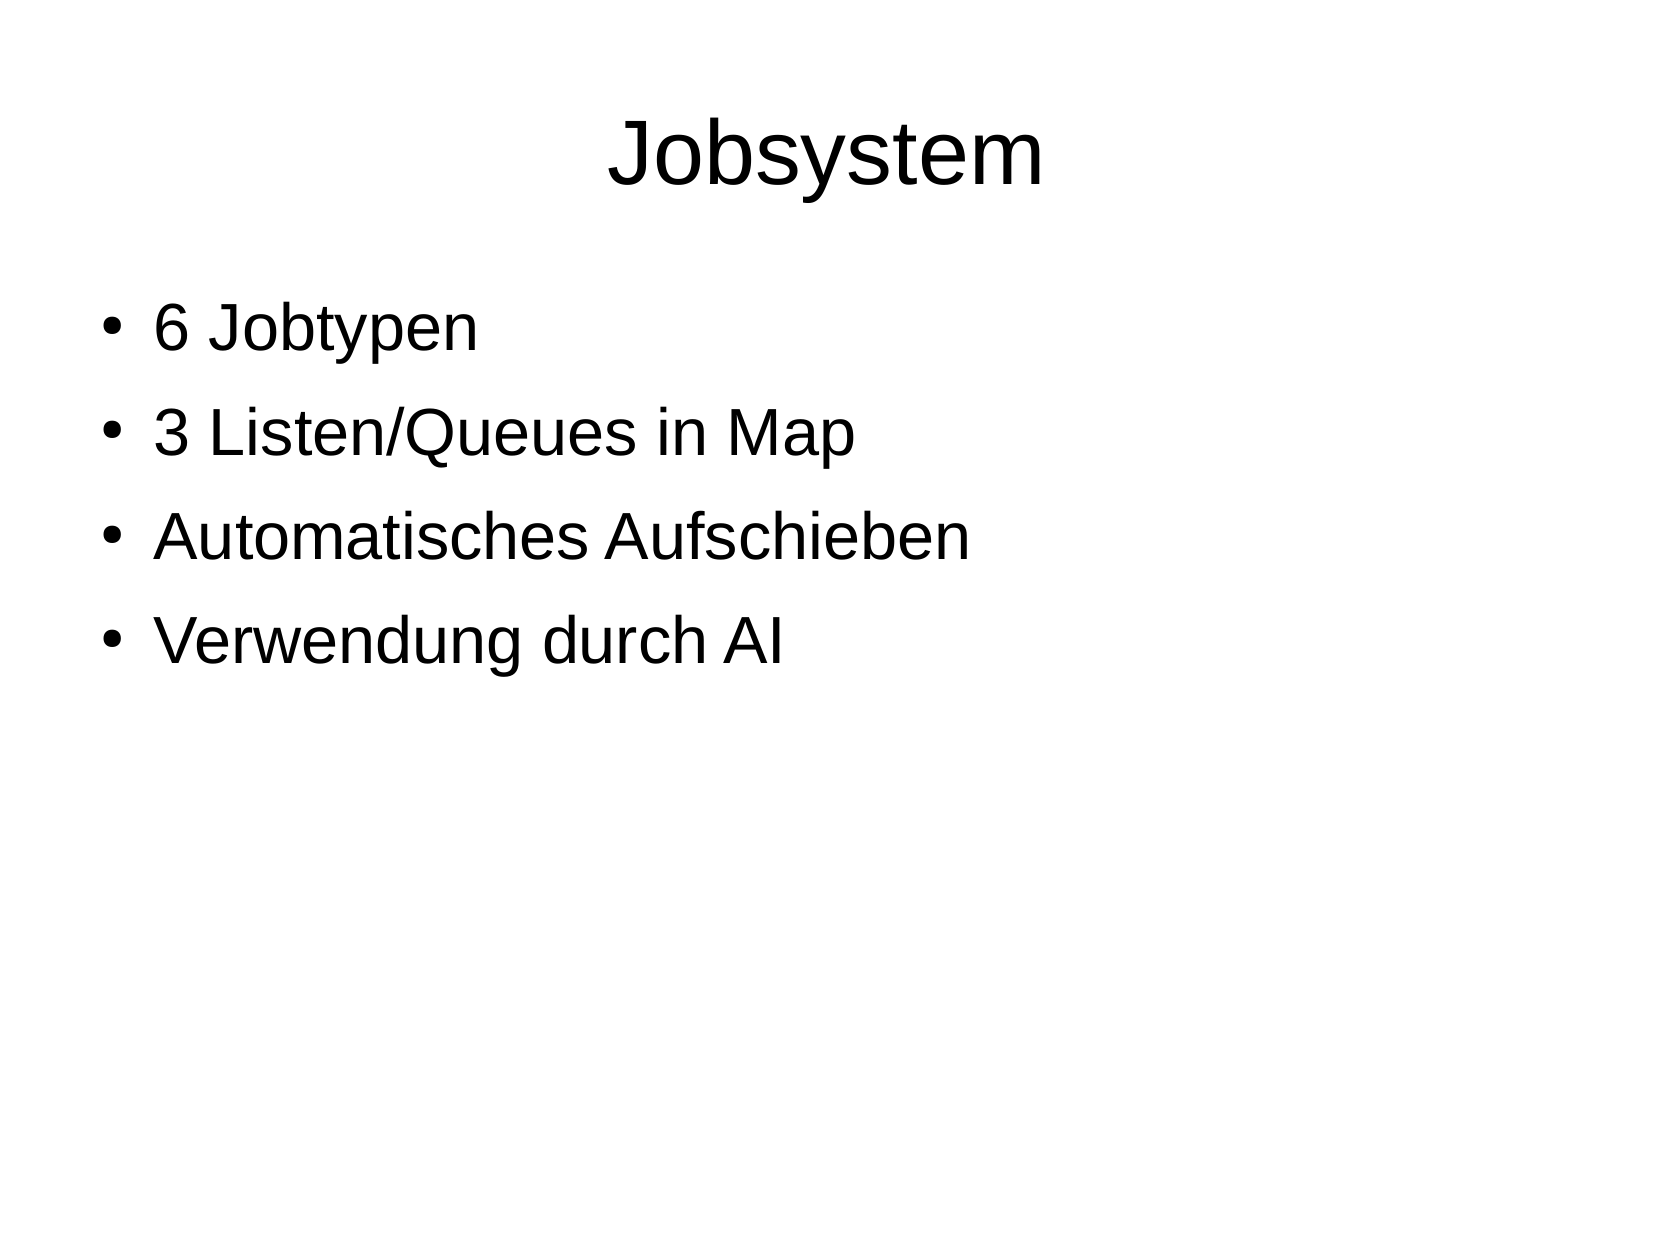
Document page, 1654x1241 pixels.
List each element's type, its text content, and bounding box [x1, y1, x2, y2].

list 6 Jobtypen 3 Listen/Queues in Map Automatisches Aufschieben Verwendung durch AI [82, 290, 1571, 1109]
title Jobsystem [82, 49, 1571, 257]
